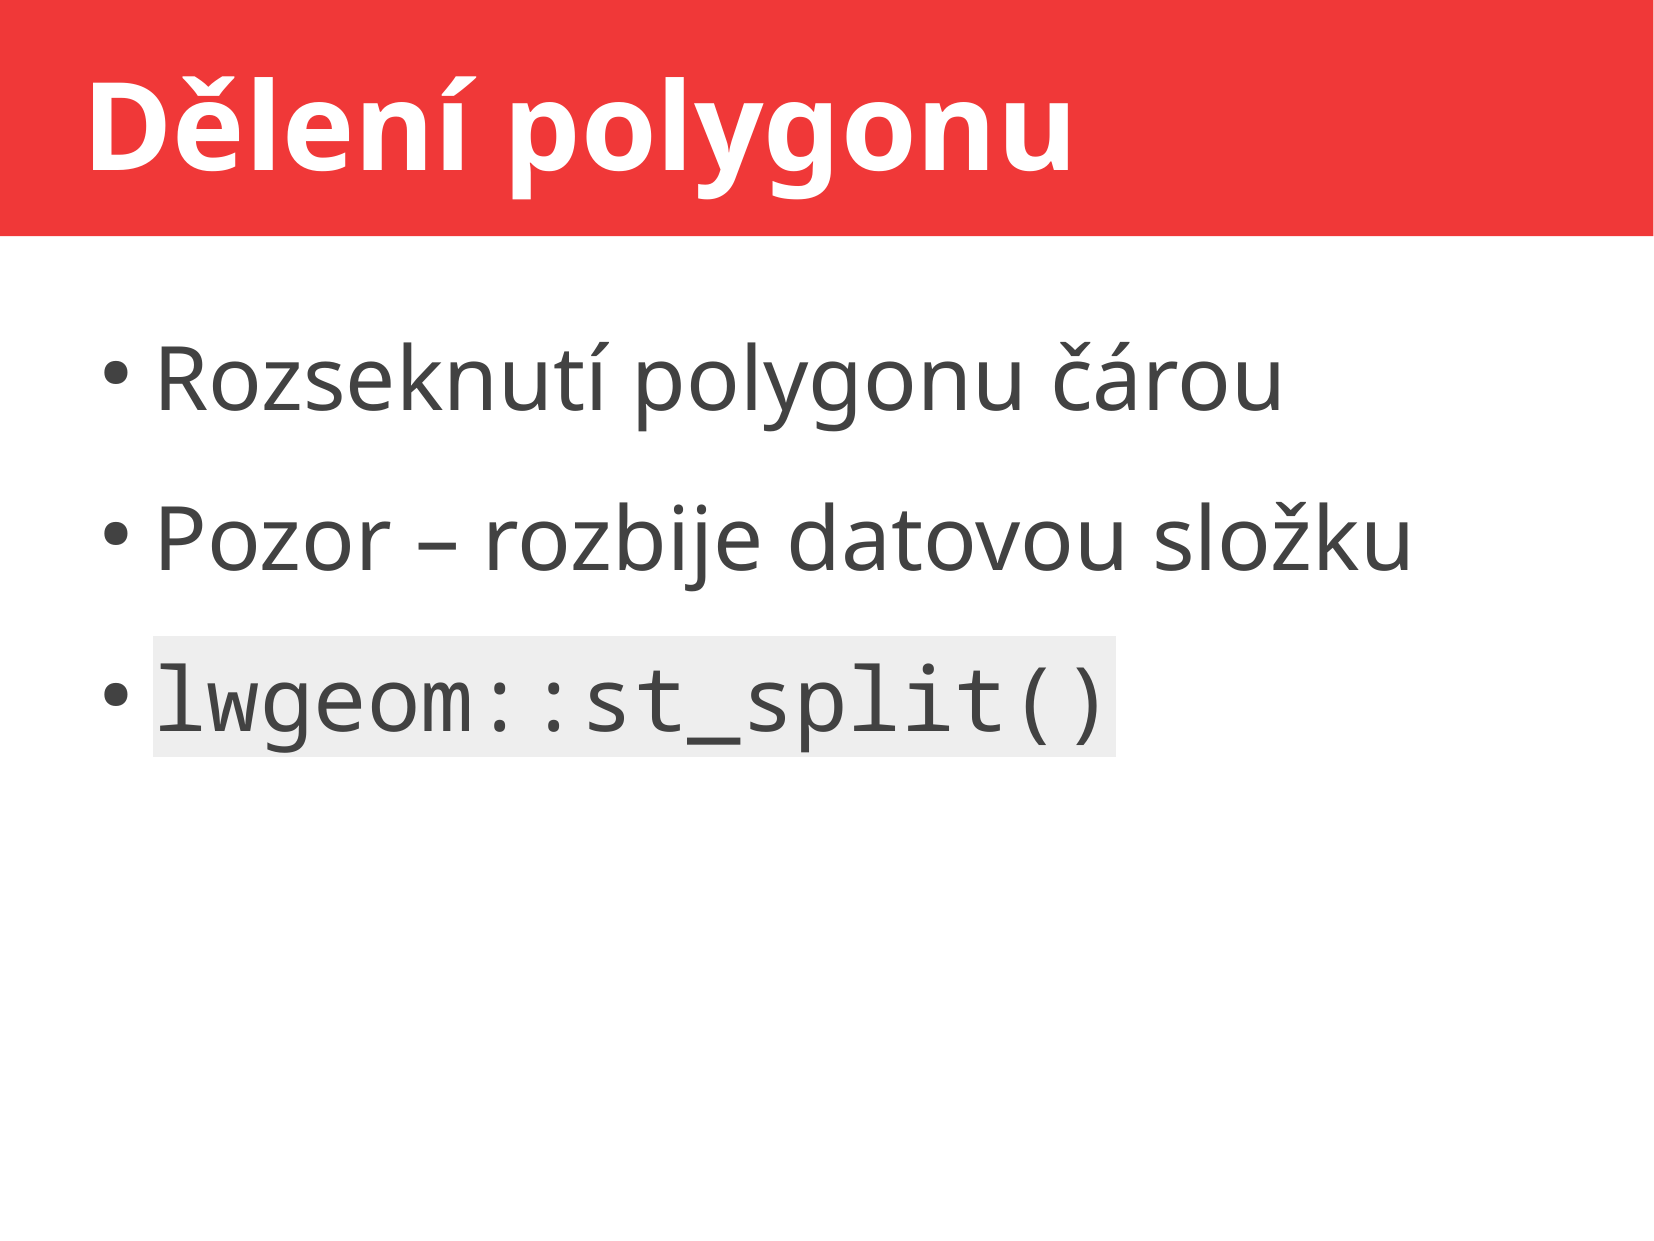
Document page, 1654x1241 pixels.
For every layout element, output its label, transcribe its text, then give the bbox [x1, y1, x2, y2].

list Rozseknutí polygonu čárou Pozor – rozbije datovou složku lwgeom::st_split() [82, 314, 1563, 1080]
title Dělení polygonu [82, 19, 1571, 227]
